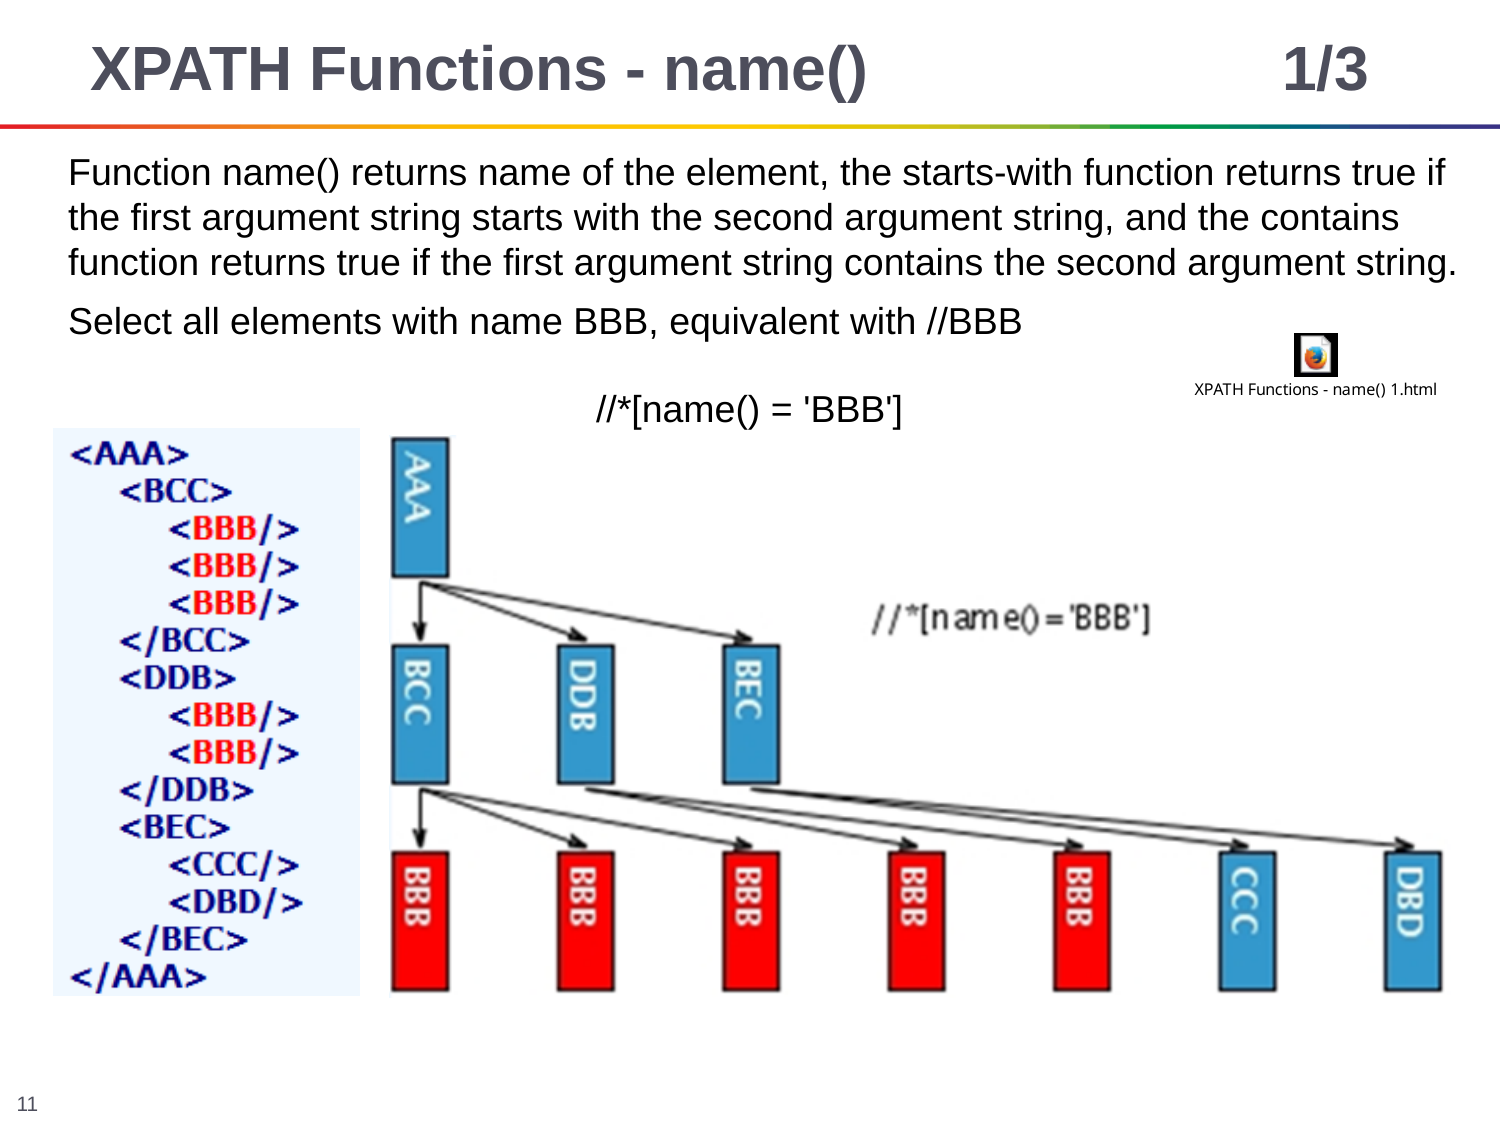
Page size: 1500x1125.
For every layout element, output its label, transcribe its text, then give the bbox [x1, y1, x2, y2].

picture [389, 435, 1451, 998]
title XPATH Functions - name() 1/3 [75, 19, 1425, 111]
text_box Function name() returns name of the element, the starts-with function returns true if the first argument string starts with the second argument string, and the contains function returns true if the first argument string contains the second argument string. [53, 140, 1500, 291]
chart [1167, 333, 1464, 405]
text_box Select all elements with name BBB, equivalent with //BBB [53, 289, 1316, 350]
picture [53, 428, 360, 996]
text_box //*[name() = 'BBB'] [581, 378, 988, 438]
